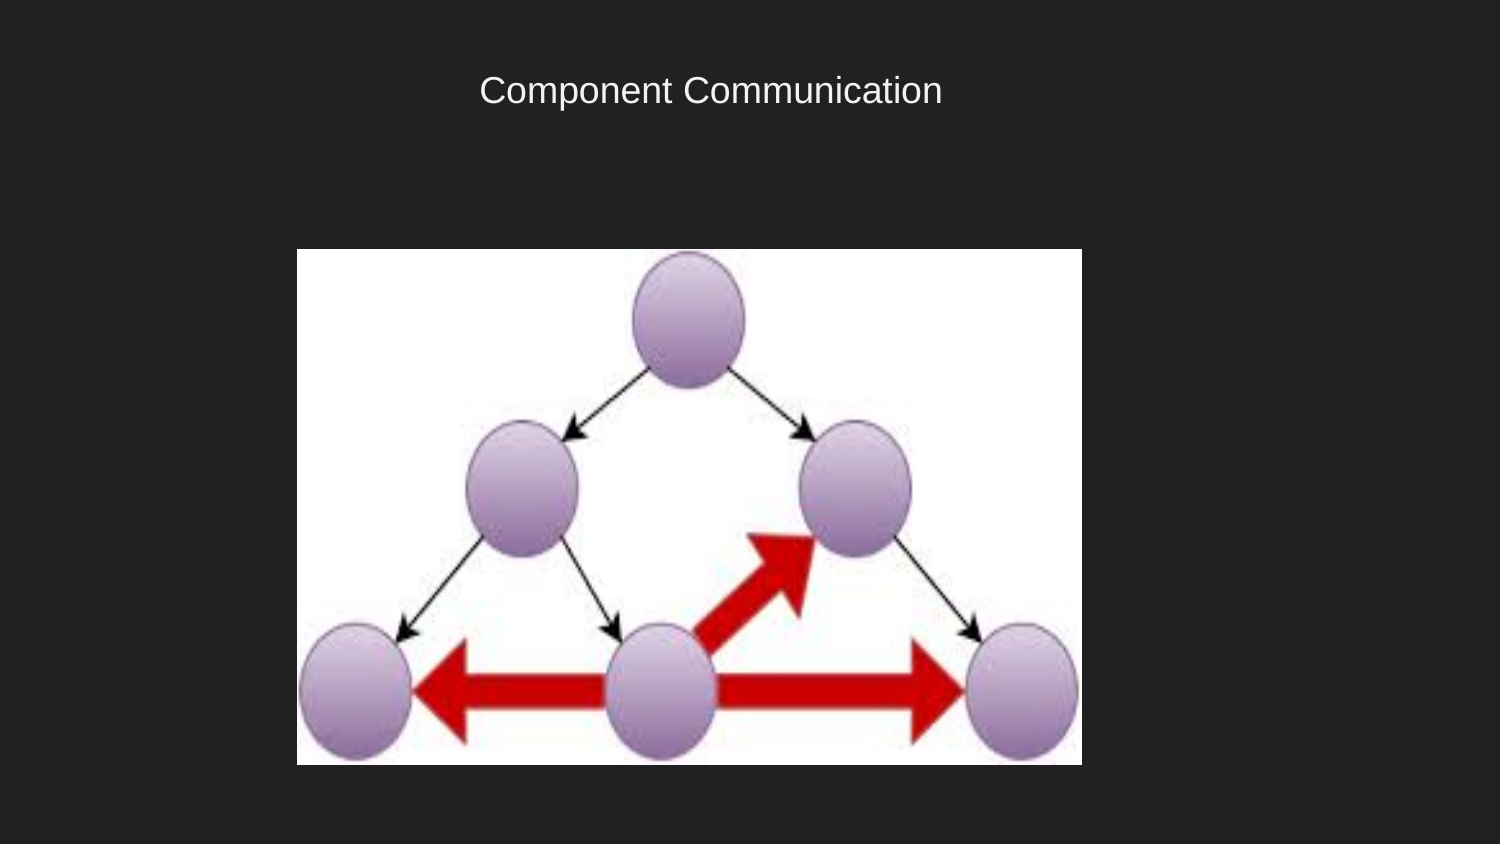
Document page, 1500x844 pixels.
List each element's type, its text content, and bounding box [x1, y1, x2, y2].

picture [297, 249, 1082, 765]
text_box Component Communication [278, 51, 1144, 151]
